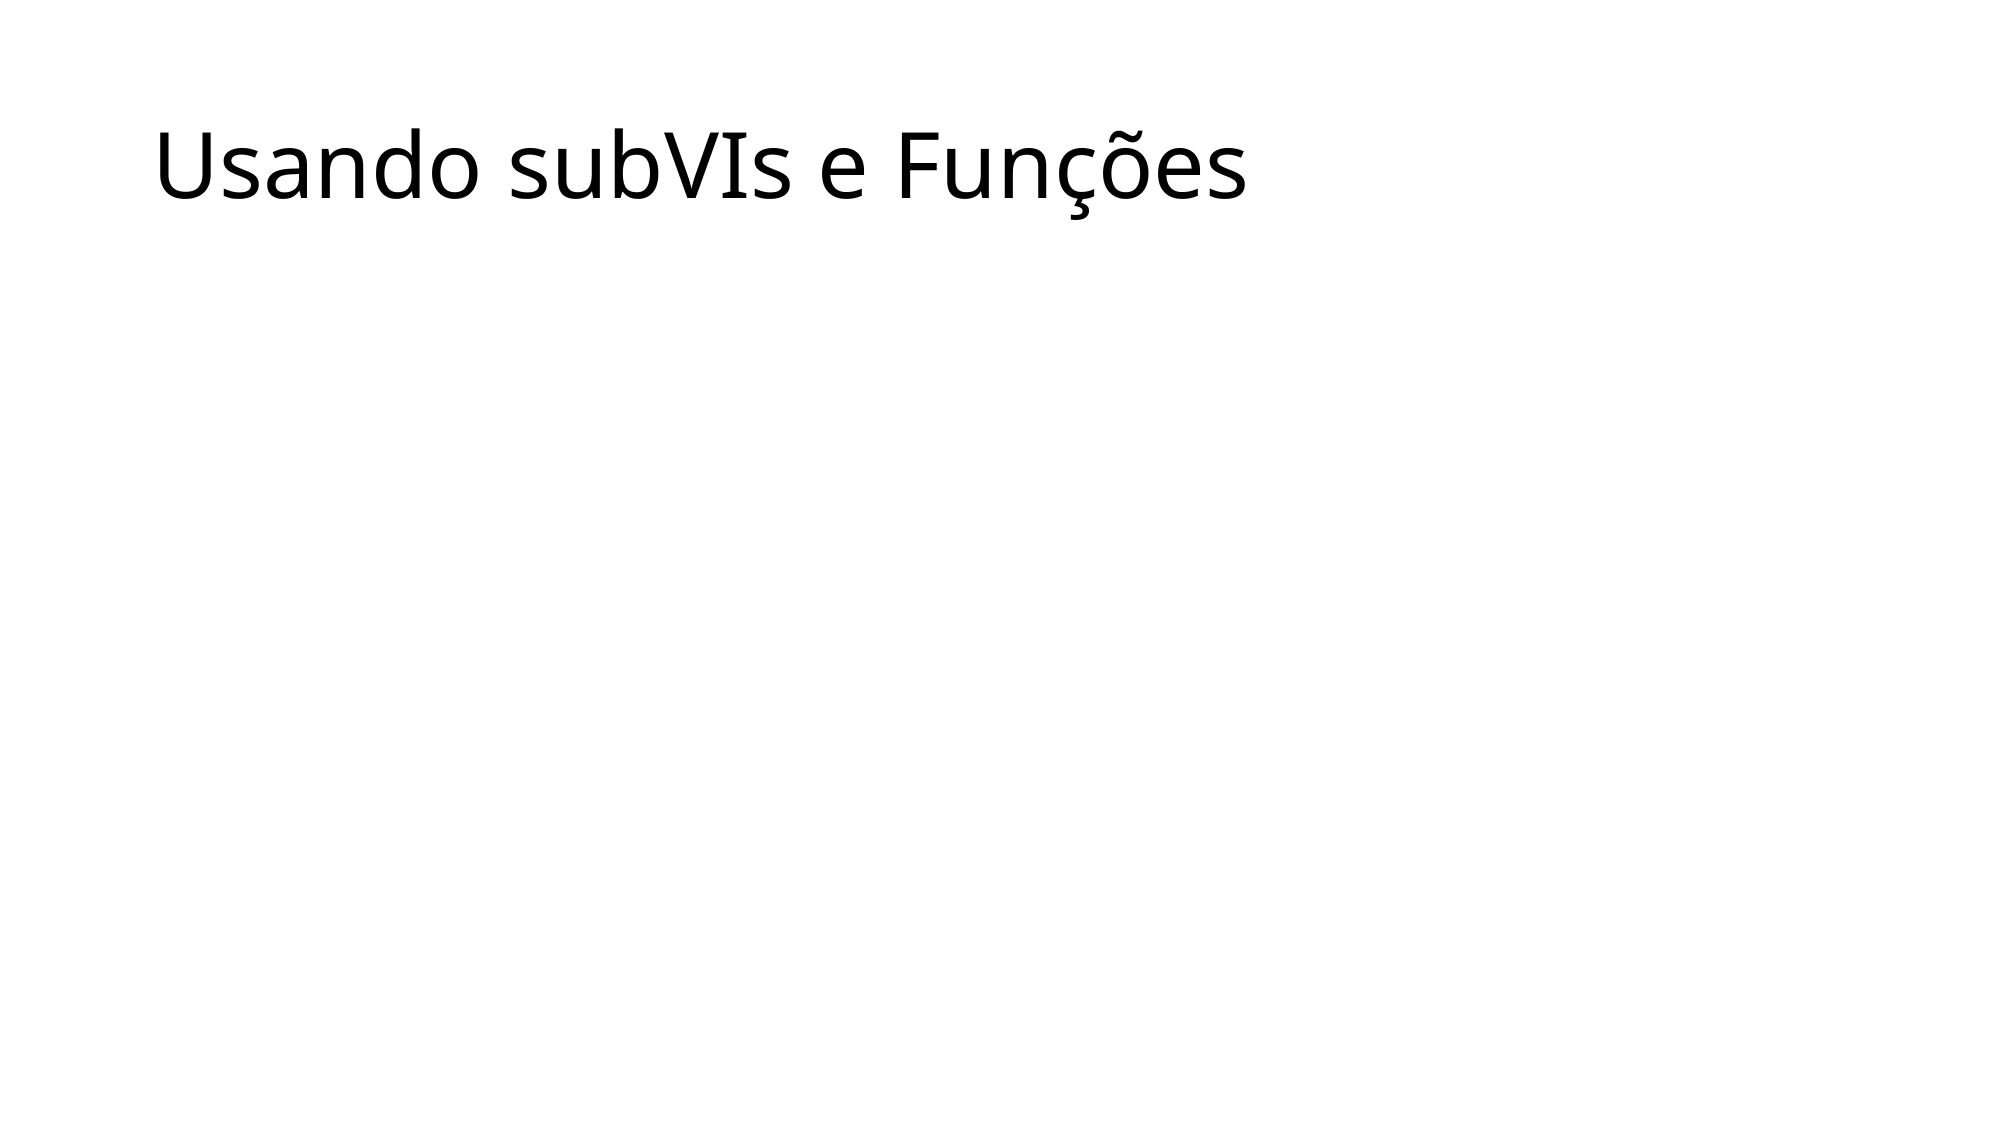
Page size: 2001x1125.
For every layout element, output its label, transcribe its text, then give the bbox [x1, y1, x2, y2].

title Usando subVIs e Funções [137, 59, 1863, 278]
